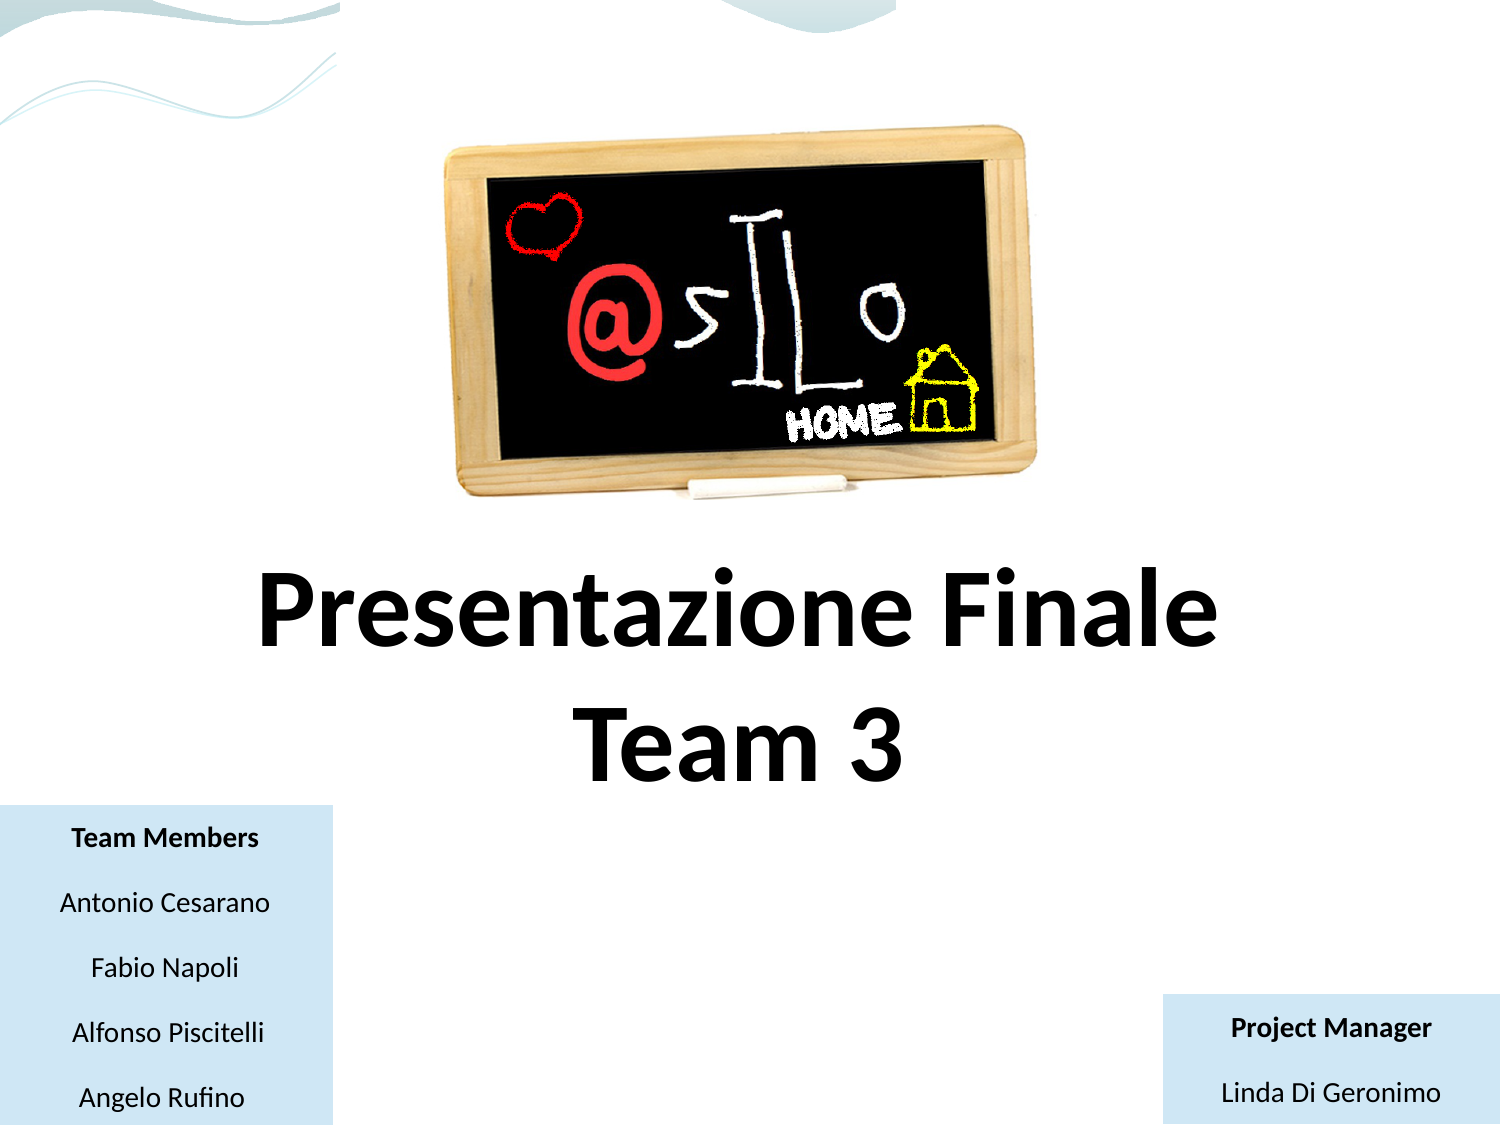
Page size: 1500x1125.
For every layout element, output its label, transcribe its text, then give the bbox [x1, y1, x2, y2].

table_cell Fabio Napoli [0, 935, 333, 1000]
text_box Presentazione Finale Team 3 [241, 527, 1237, 812]
table_cell Alfonso Piscitelli [0, 1000, 333, 1064]
table_cell Angelo Rufino [0, 1064, 333, 1125]
table_cell Linda Di Geronimo [1163, 1059, 1500, 1124]
table_header Team Members [0, 805, 333, 870]
table_header Project Manager [1163, 994, 1500, 1059]
table_cell Antonio Cesarano [0, 870, 333, 935]
picture [437, 120, 1041, 500]
